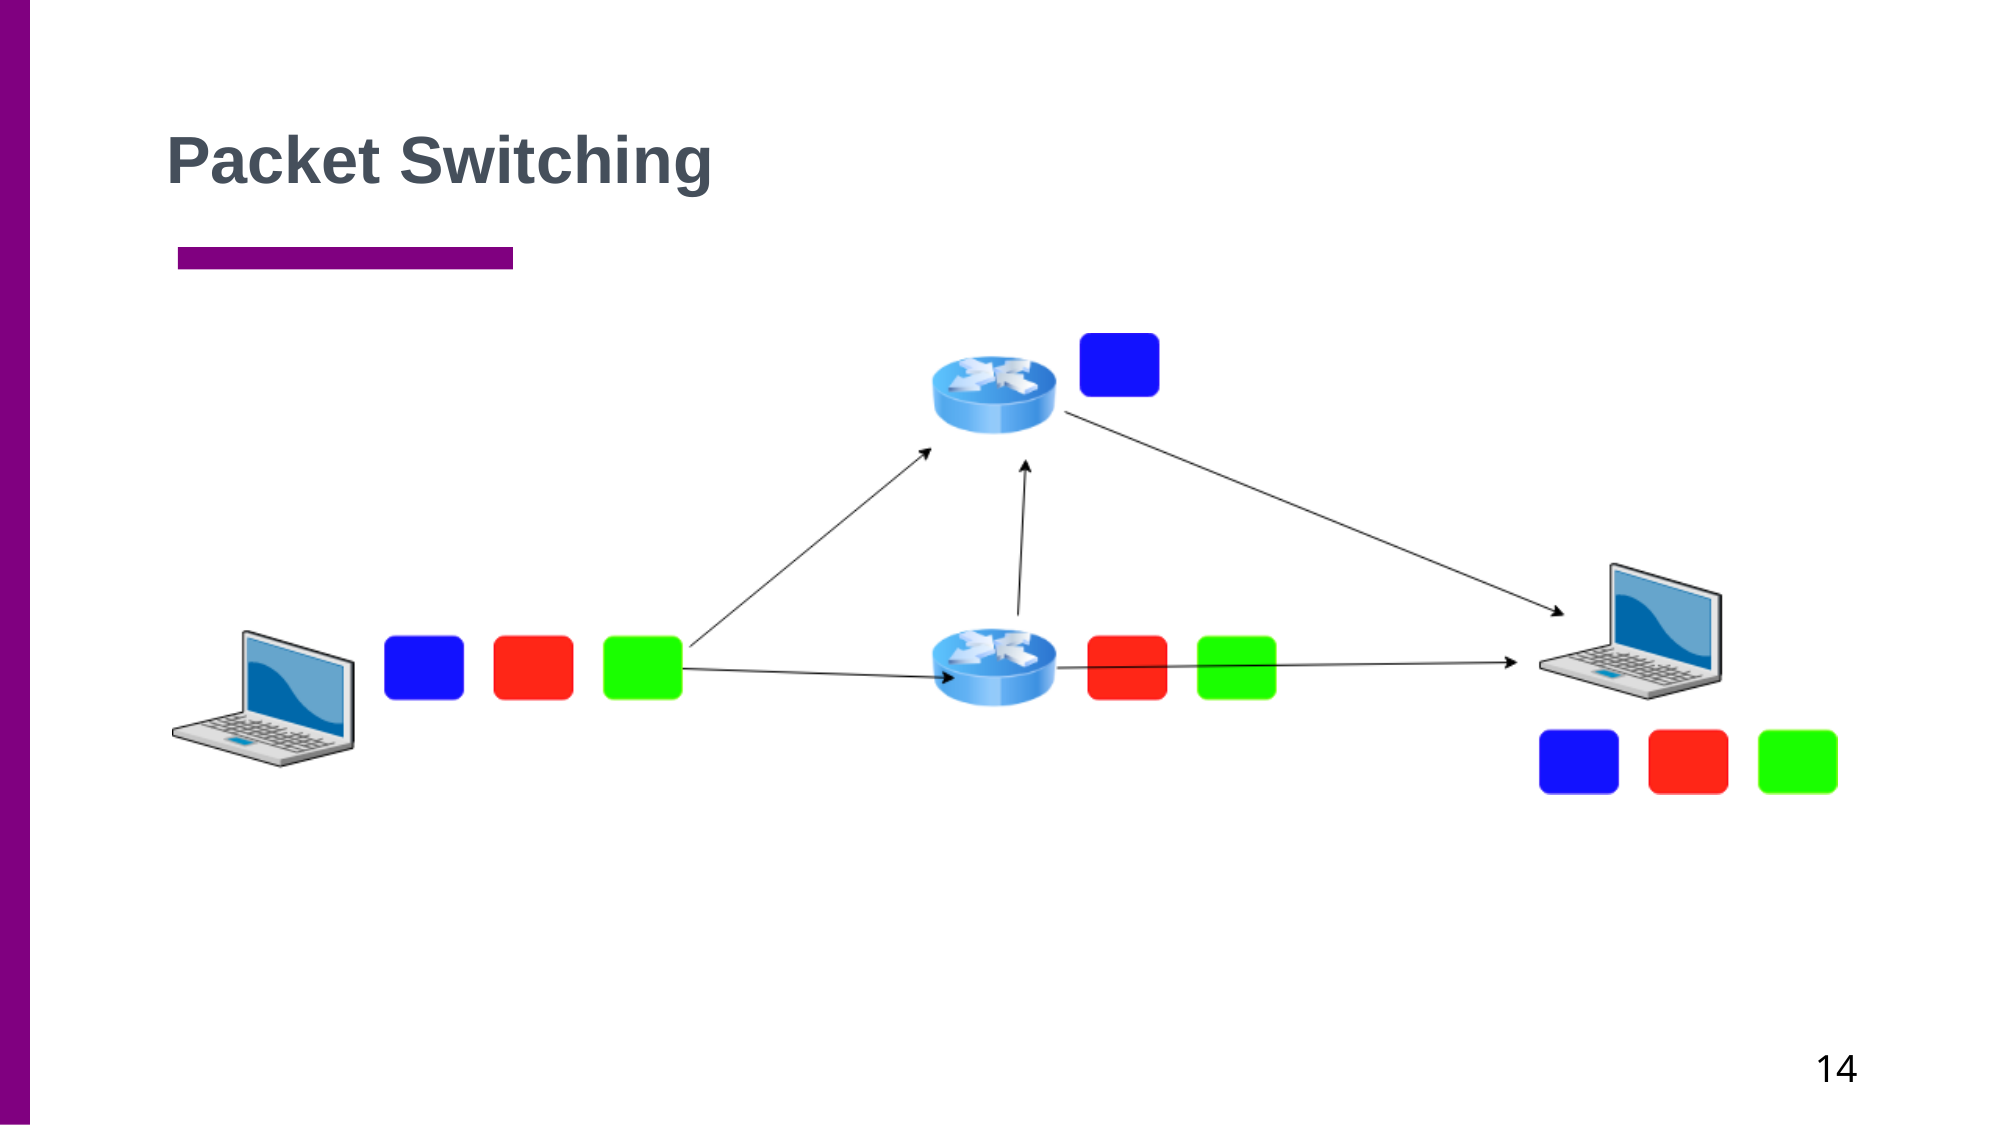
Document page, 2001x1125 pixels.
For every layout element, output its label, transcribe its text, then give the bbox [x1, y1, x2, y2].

picture [172, 333, 1838, 795]
text_box Packet Switching [151, 0, 1849, 212]
